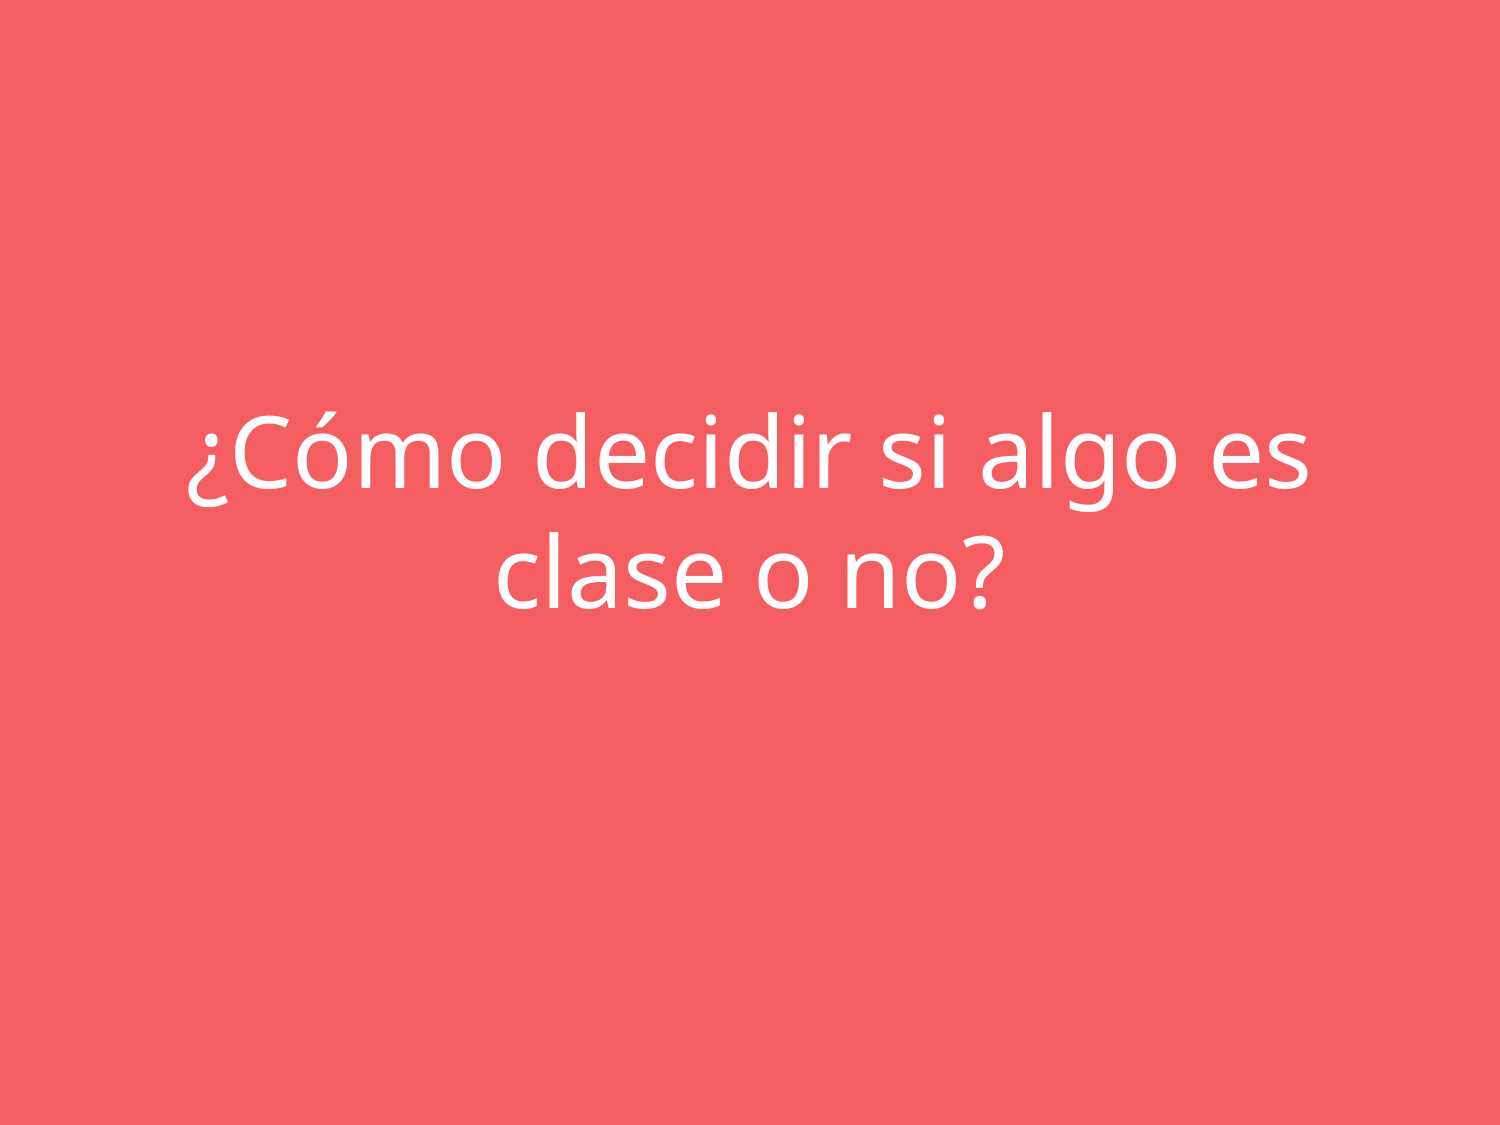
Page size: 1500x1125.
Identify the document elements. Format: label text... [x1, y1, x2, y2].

title ¿Cómo decidir si algo es clase o no? [83, 311, 1417, 705]
